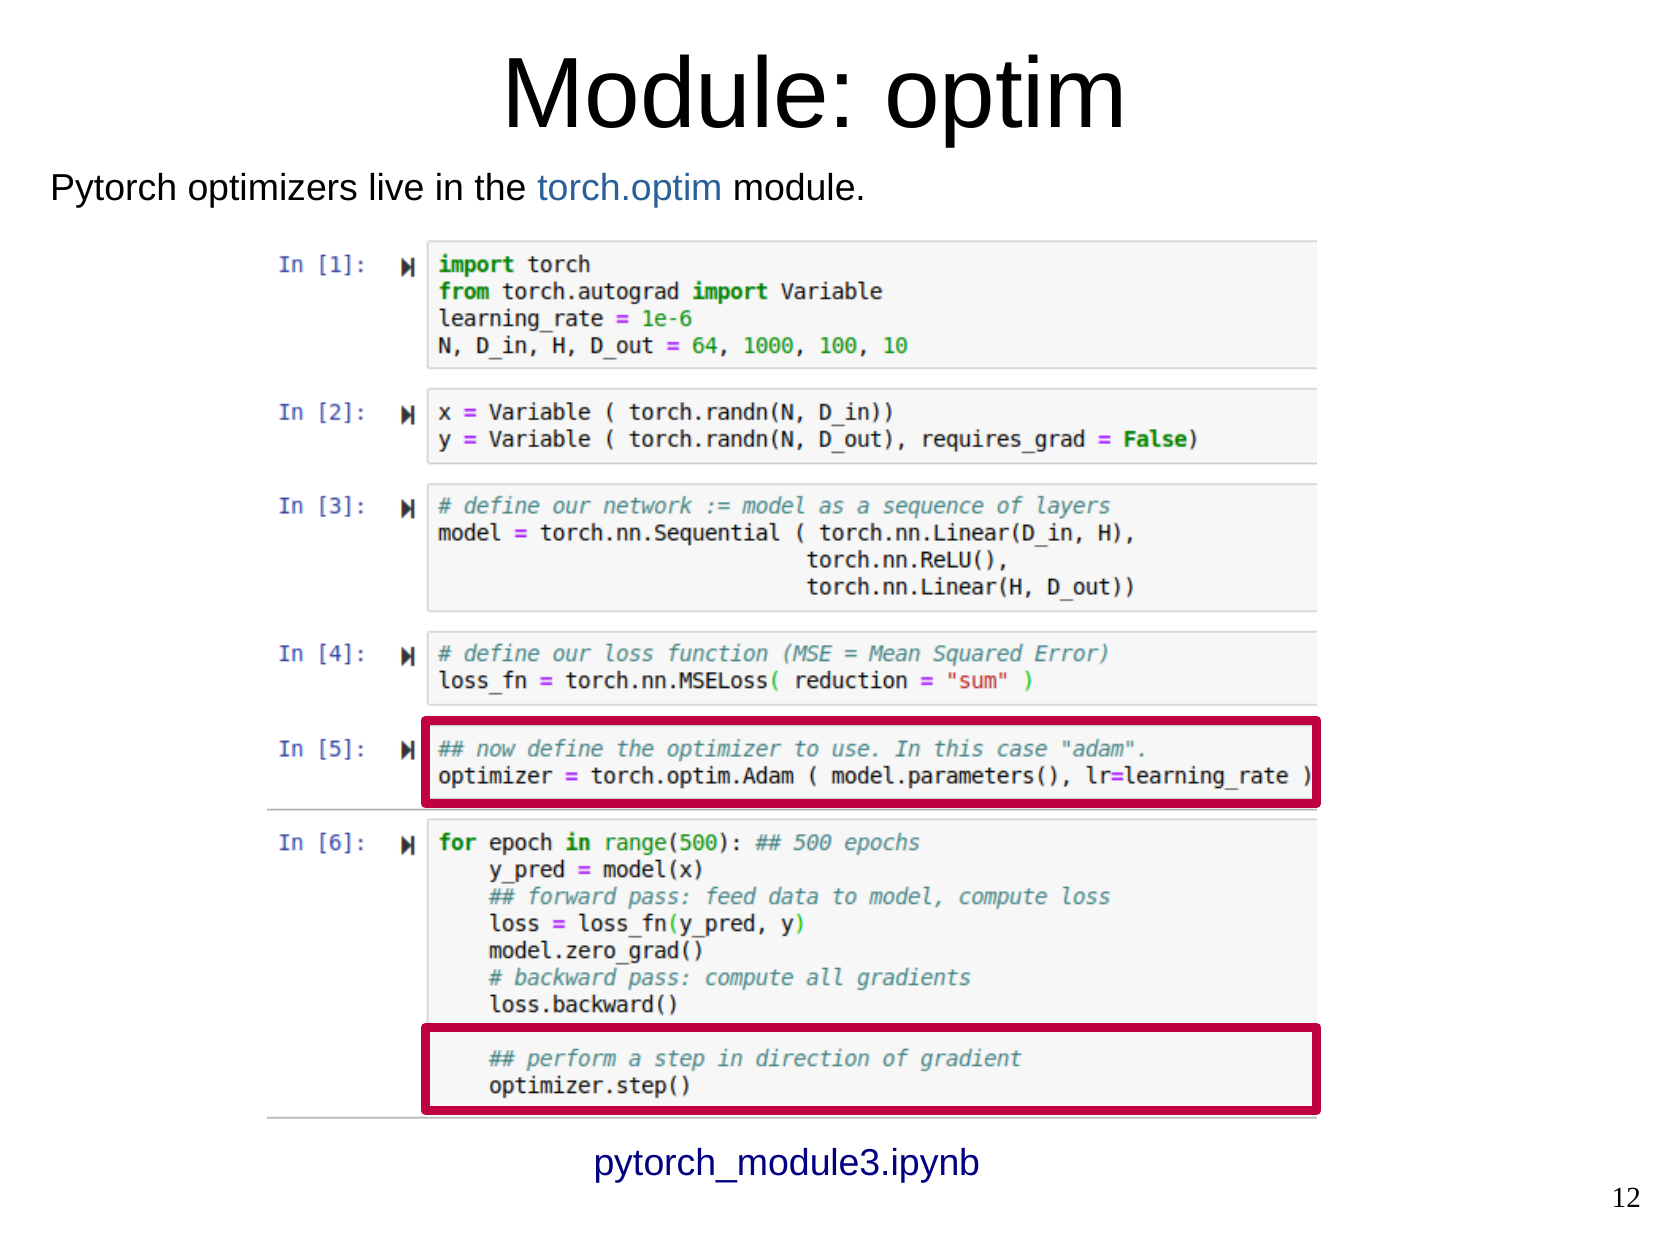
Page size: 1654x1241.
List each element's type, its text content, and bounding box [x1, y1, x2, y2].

picture [430, 1032, 1312, 1106]
text_box <number> [1547, 1181, 1642, 1228]
picture [267, 220, 1317, 1130]
text_box Pytorch optimizers live in the torch.optim module. [35, 159, 1524, 259]
text_box Module: optim [88, 29, 1542, 157]
text_box pytorch_module3.ipynb [578, 1133, 1111, 1191]
picture [430, 725, 1312, 799]
